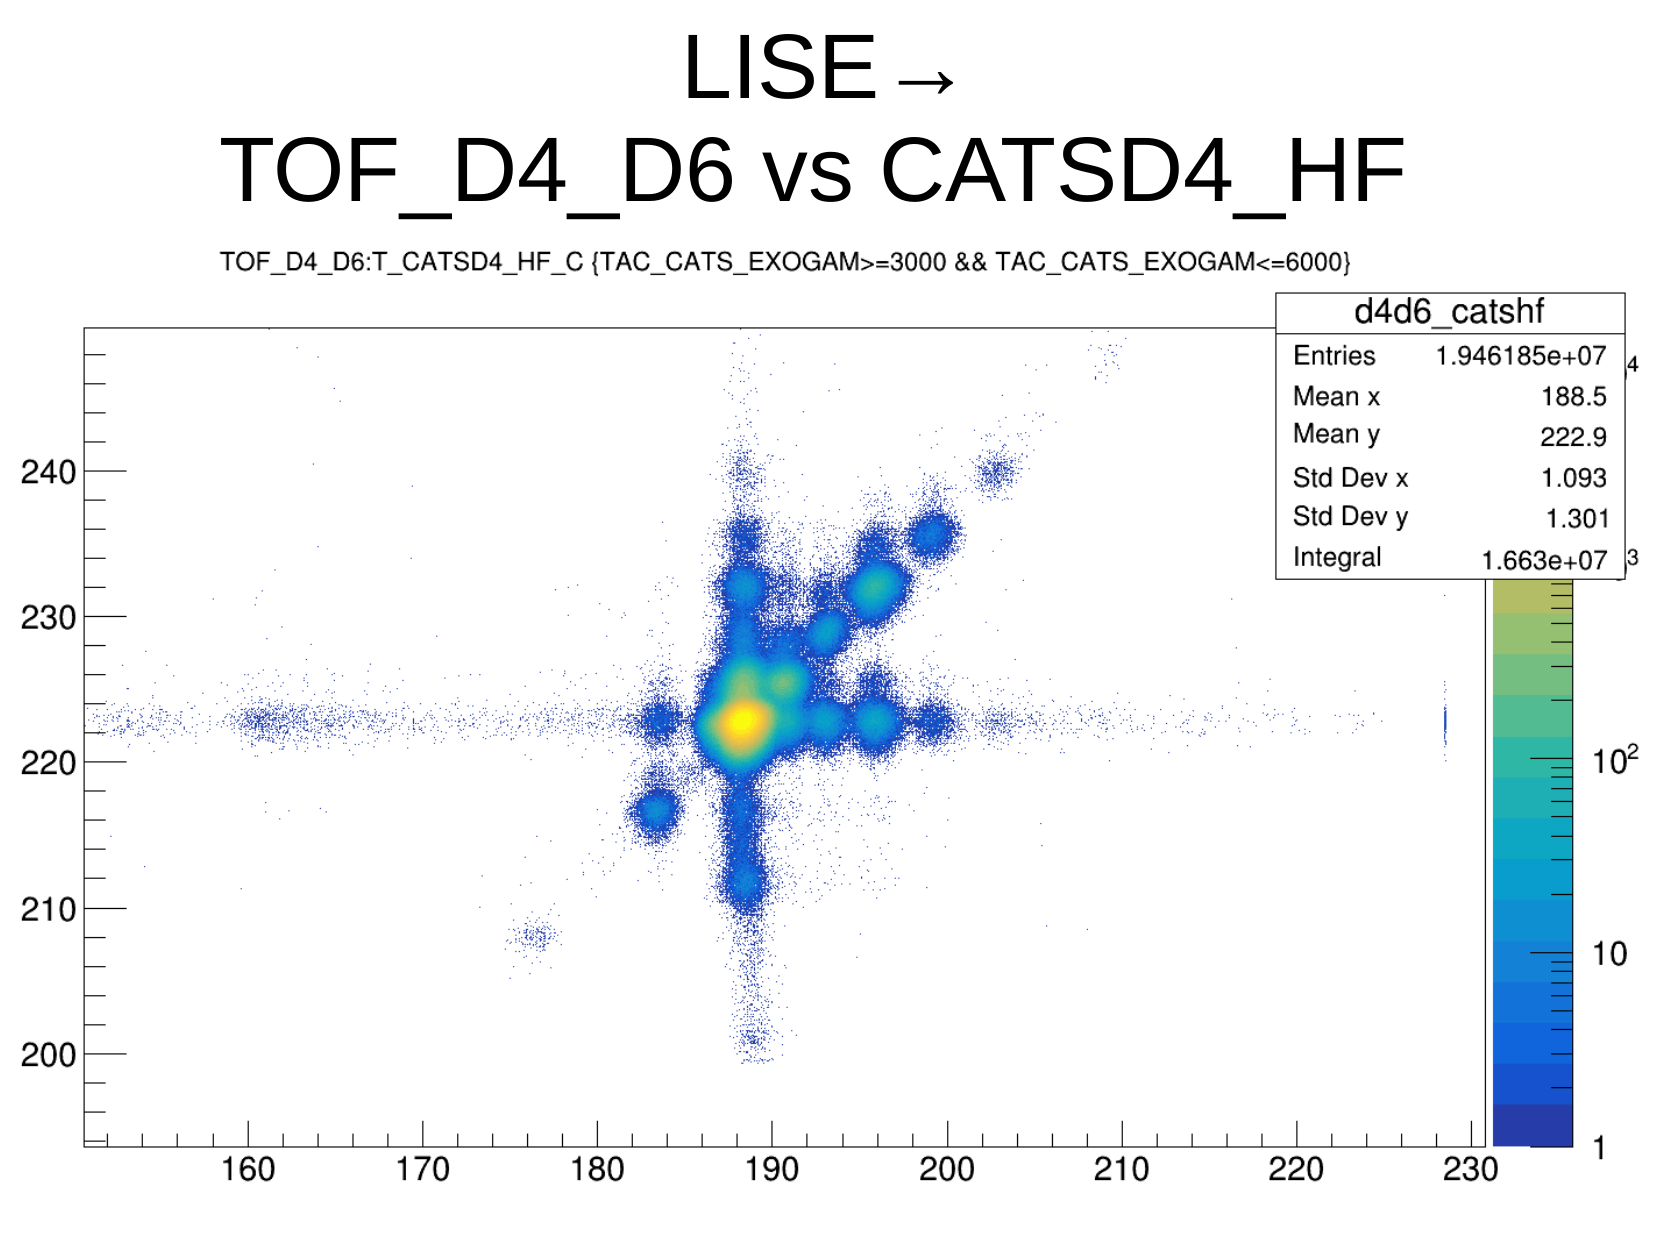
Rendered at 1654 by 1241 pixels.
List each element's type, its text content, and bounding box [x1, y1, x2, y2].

title LISE→ TOF_D4_D6 vs CATSD4_HF [82, 15, 1571, 223]
picture [1, 246, 1654, 1201]
